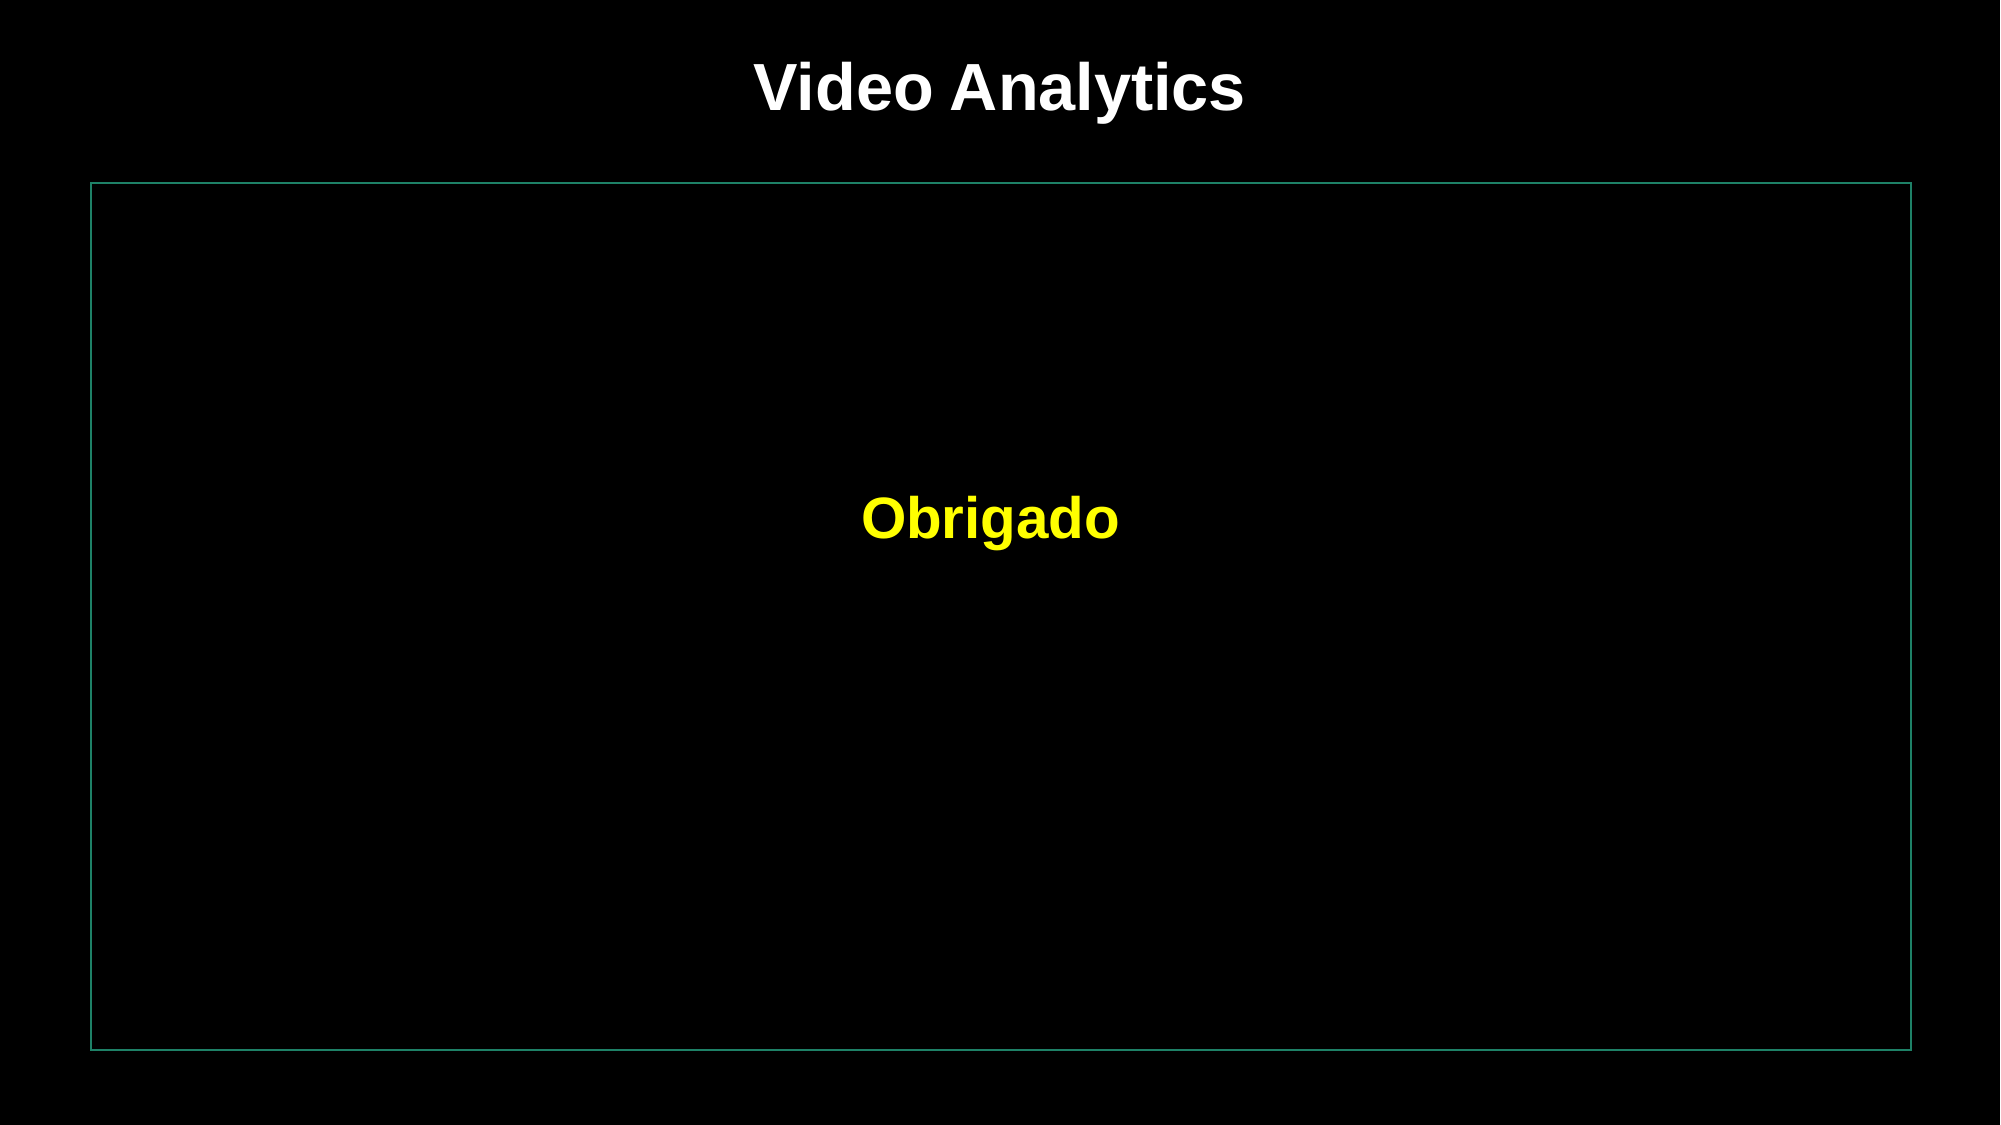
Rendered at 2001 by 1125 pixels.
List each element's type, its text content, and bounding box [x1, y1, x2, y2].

list Obrigado [218, 481, 1763, 757]
title Video Analytics [0, 42, 2000, 136]
